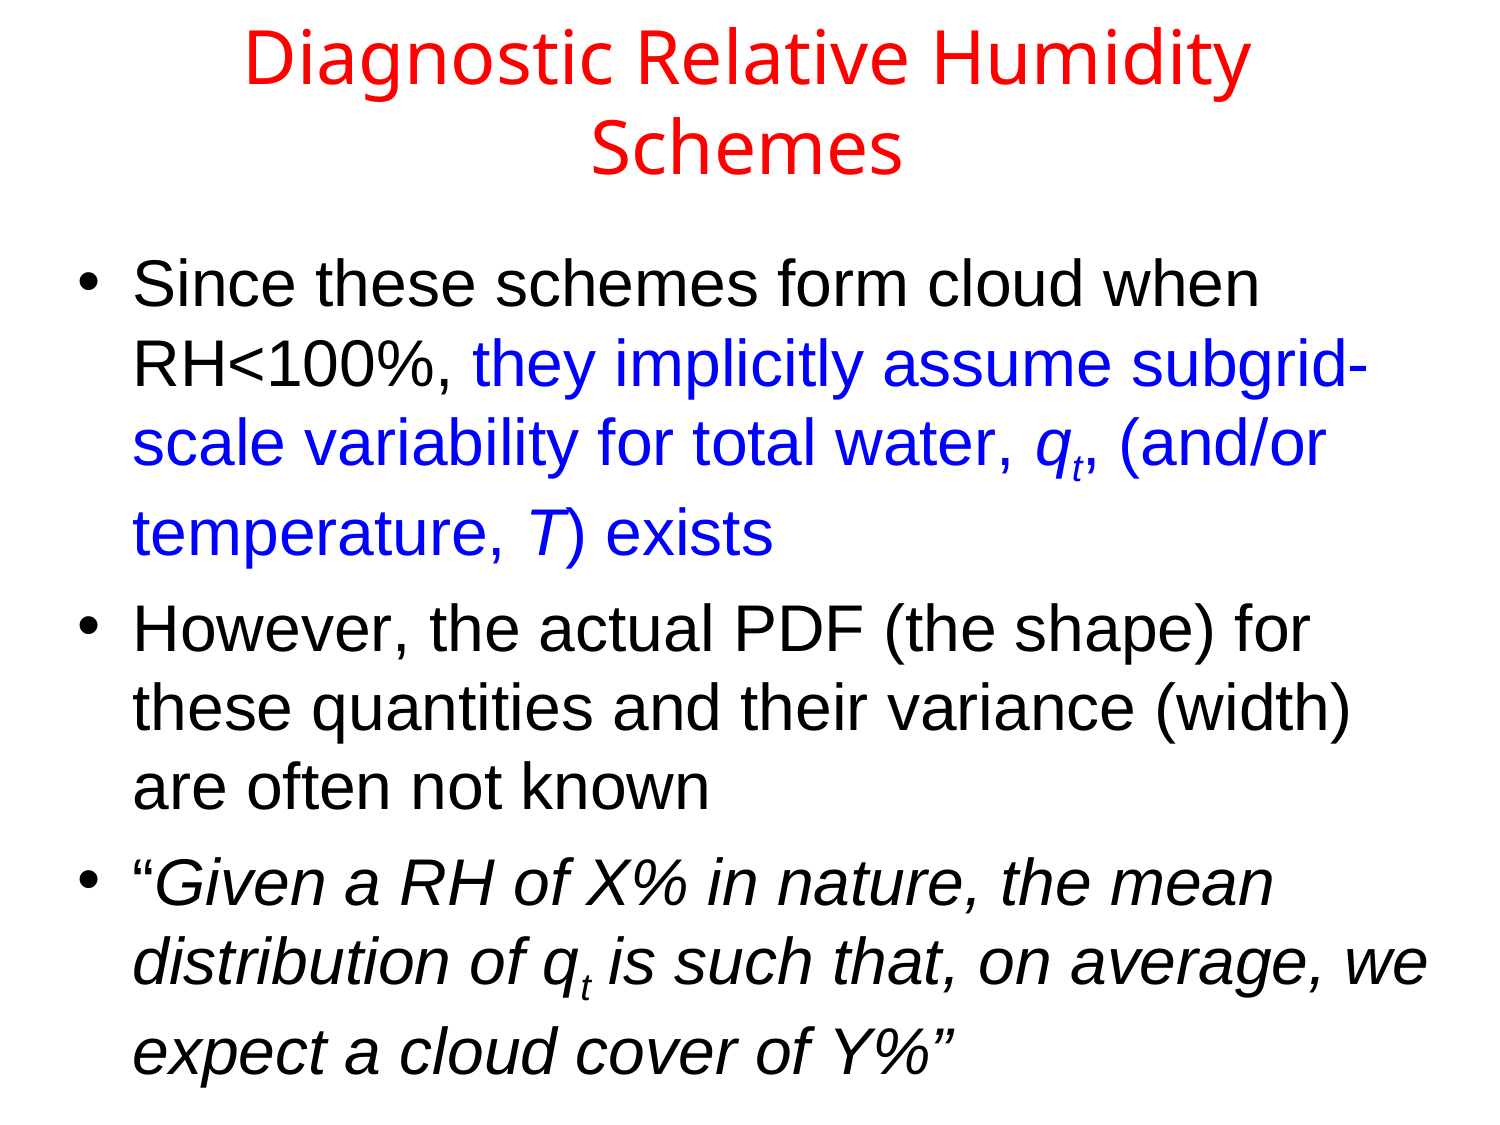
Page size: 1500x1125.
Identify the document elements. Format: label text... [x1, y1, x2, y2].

list Since these schemes form cloud when RH<100%, they implicitly assume subgrid-scale variability for total water, qt, (and/or temperature, T) exists However, the actual PDF (the shape) for these quantities and their variance (width) are often not known “Given a RH of X% in nature, the mean distribution of qt is such that, on average, we expect a cloud cover of Y%” [62, 233, 1475, 1104]
title Diagnostic Relative Humidity Schemes [147, 2, 1348, 198]
